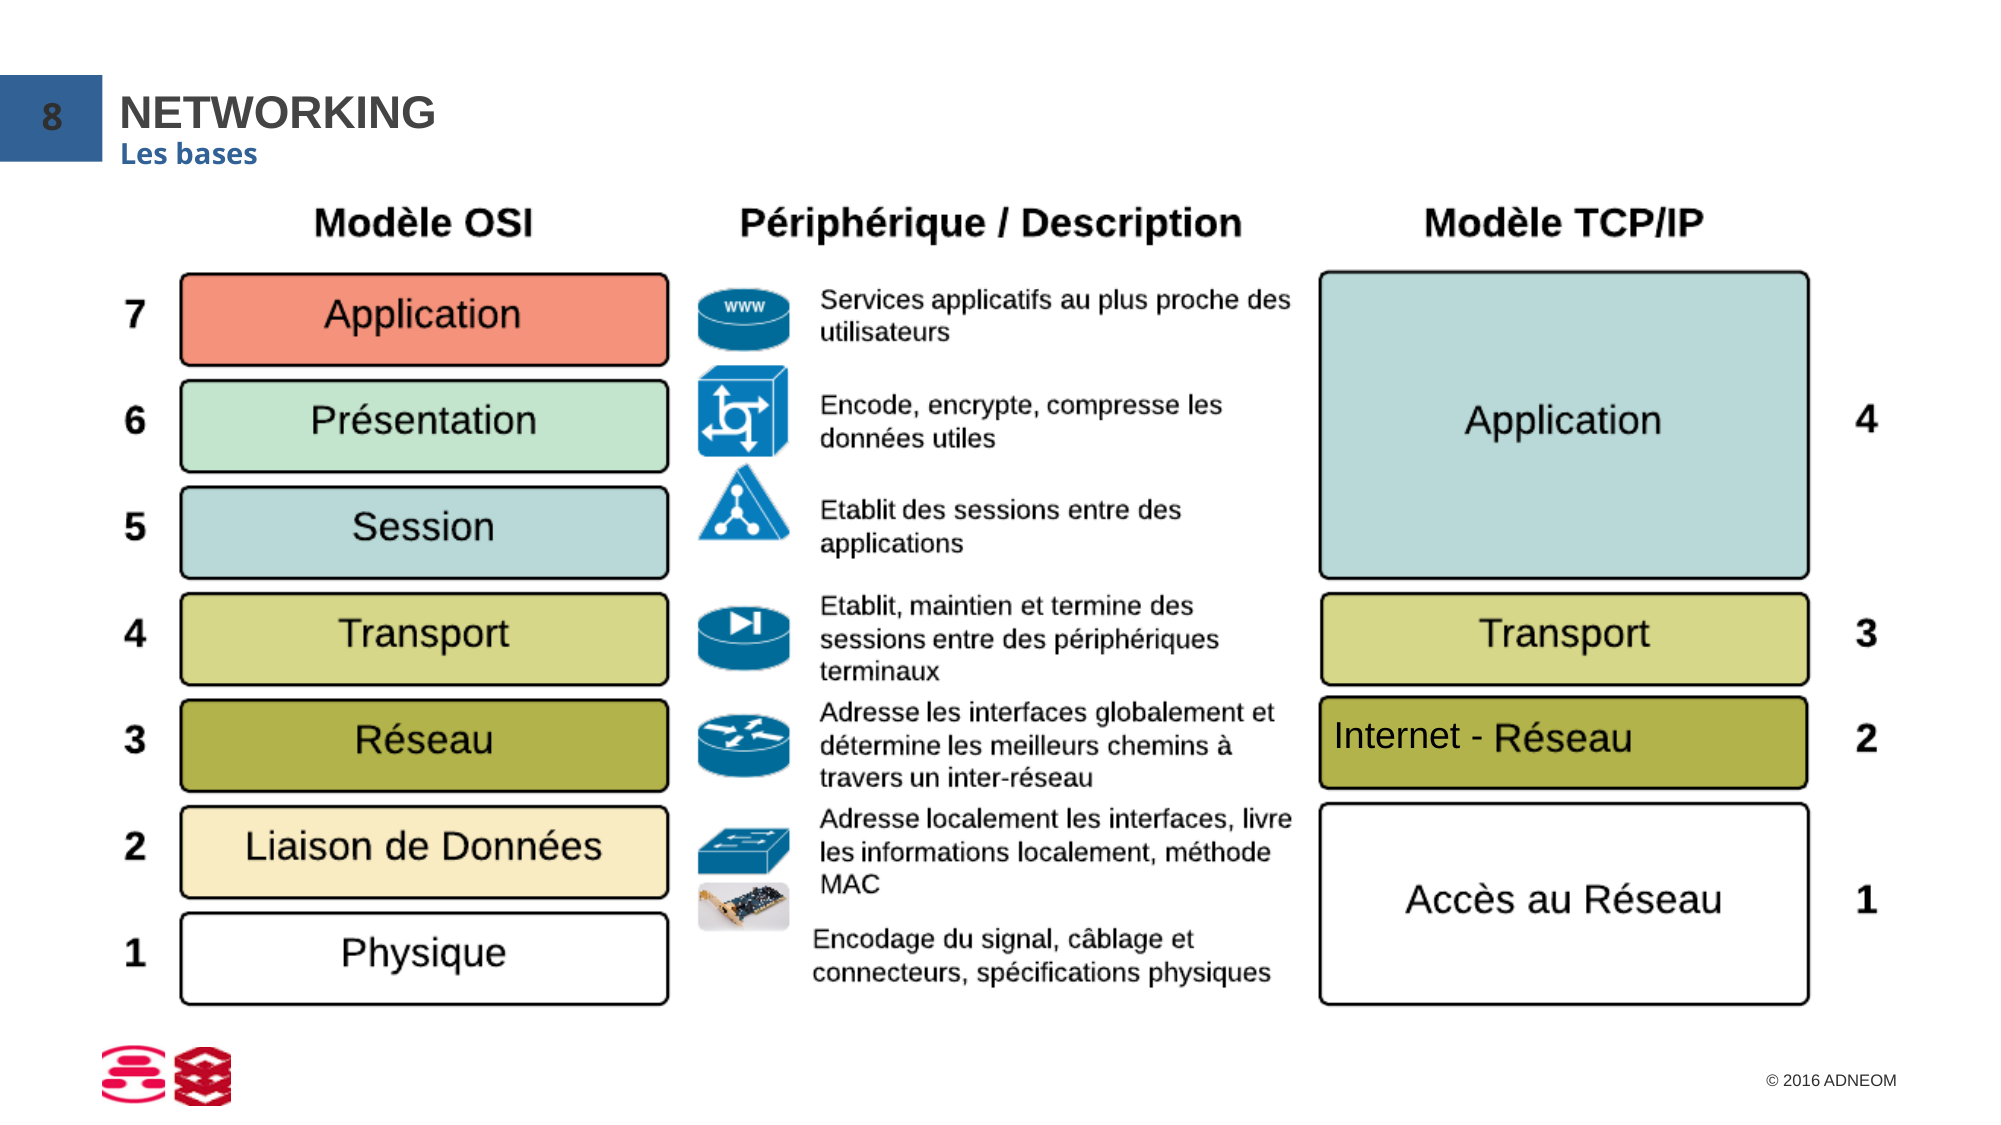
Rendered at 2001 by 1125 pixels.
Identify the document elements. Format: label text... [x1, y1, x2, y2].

title NETWORKING [104, 75, 1898, 132]
picture [102, 1038, 231, 1114]
picture [90, 183, 1909, 1035]
list Les bases [105, 120, 1000, 150]
text_box Internet - [1318, 706, 1499, 764]
